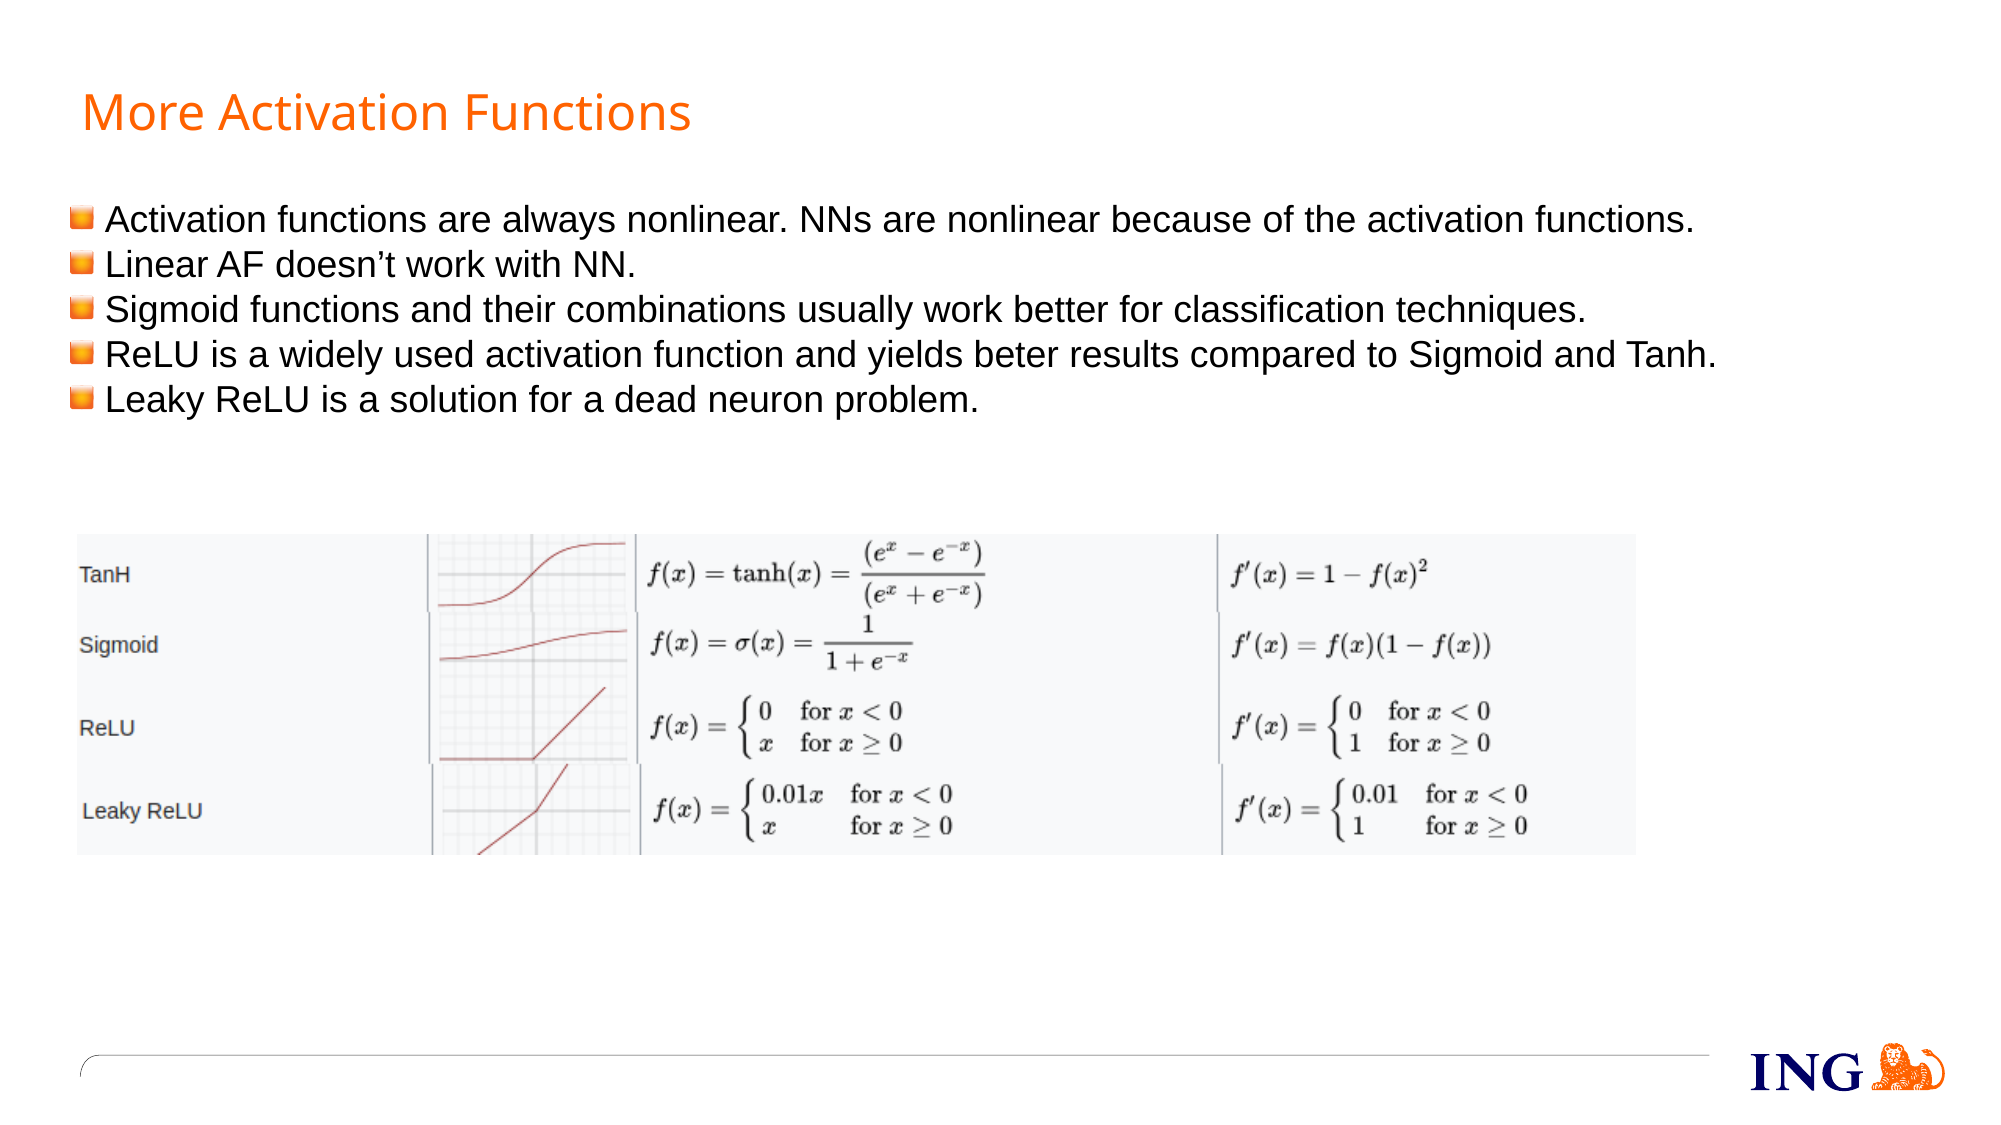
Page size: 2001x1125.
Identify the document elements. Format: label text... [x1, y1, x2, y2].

picture [77, 534, 1636, 856]
text_box More Activation Functions [81, 84, 1936, 142]
text_box Activation functions are always nonlinear. NNs are nonlinear because of the activation functions. Linear AF doesn’t work with NN. Sigmoid functions and their combinations usually work better for classification techniques. ReLU is a widely used activation function and yields beter results compared to Sigmoid and Tanh. Leaky ReLU is a solution for a dead neuron problem. [69, 194, 1950, 338]
